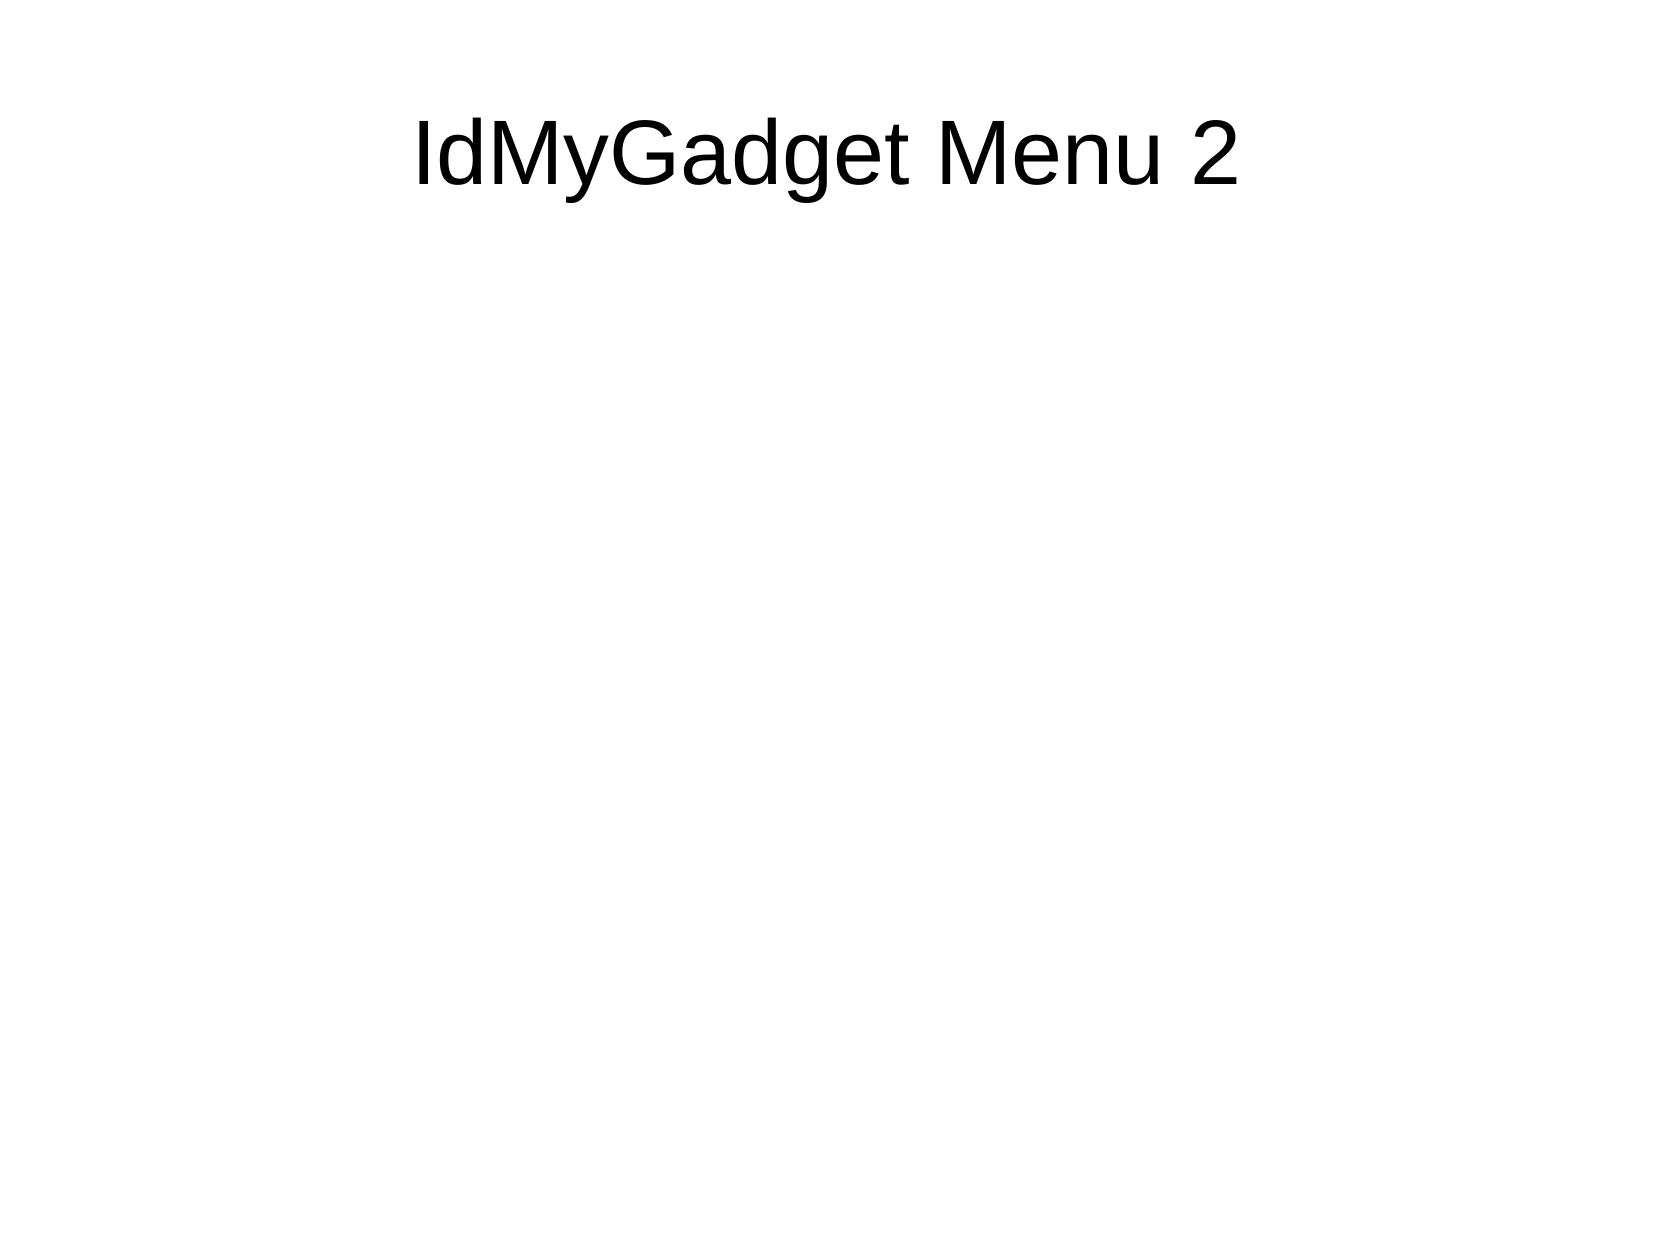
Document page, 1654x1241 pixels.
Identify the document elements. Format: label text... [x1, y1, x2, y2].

title IdMyGadget Menu 2 [82, 49, 1571, 257]
